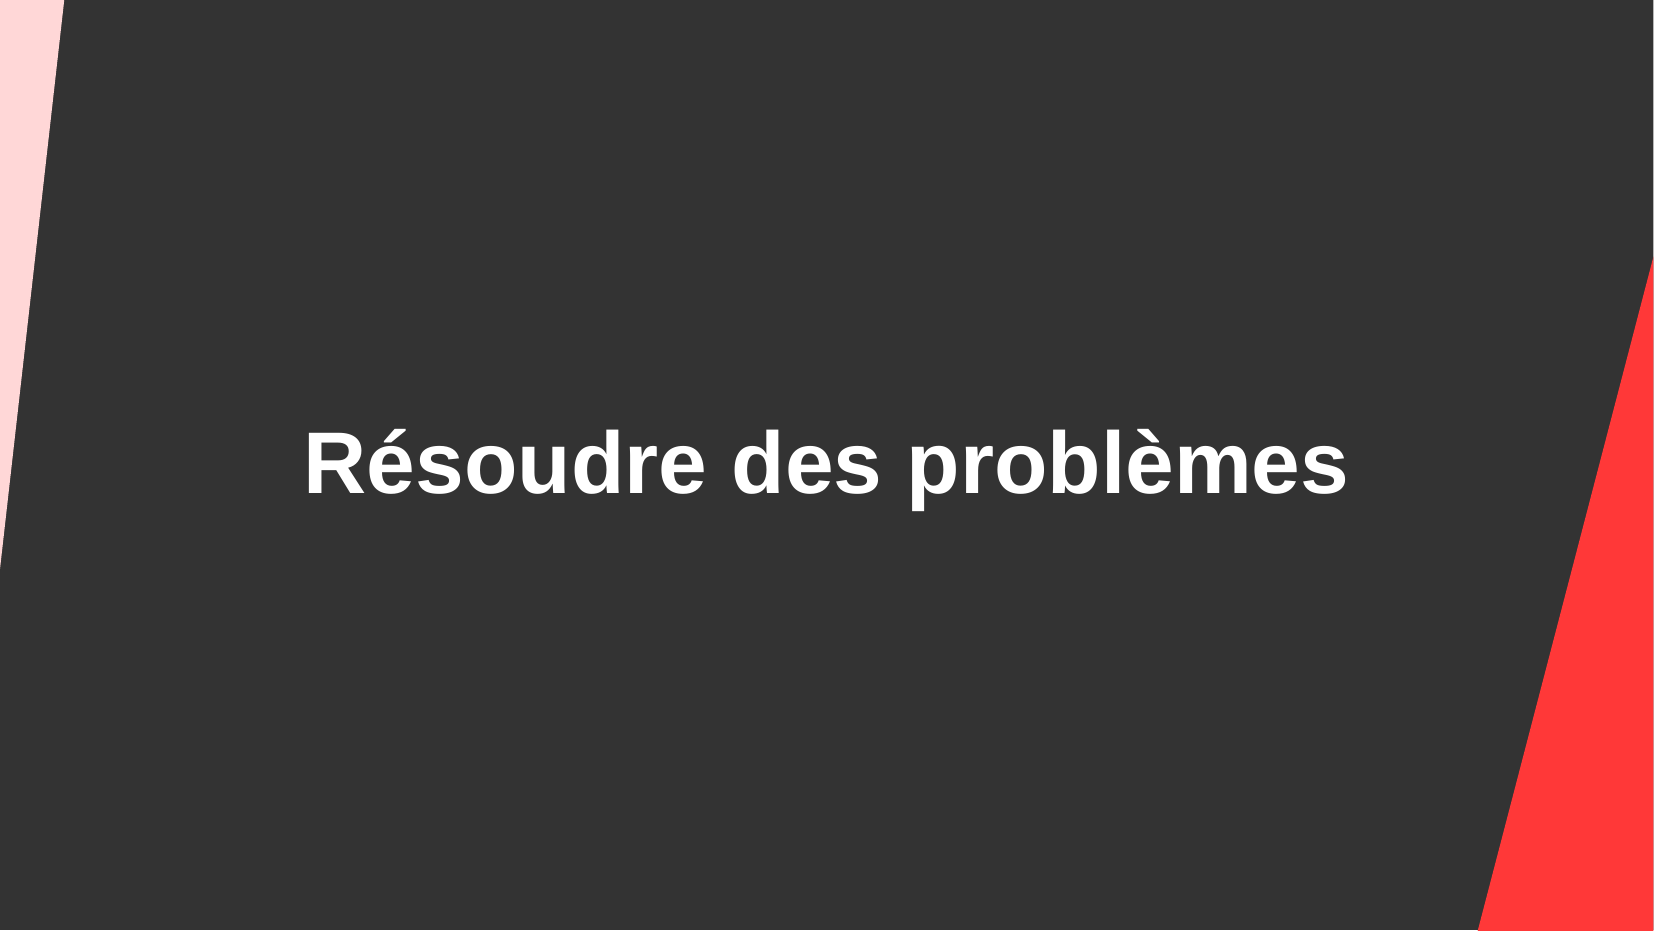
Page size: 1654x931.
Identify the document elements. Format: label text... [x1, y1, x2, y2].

text_box [0, 0, 65, 569]
title Résoudre des problèmes [31, 413, 1612, 517]
text_box [1477, 254, 1654, 931]
